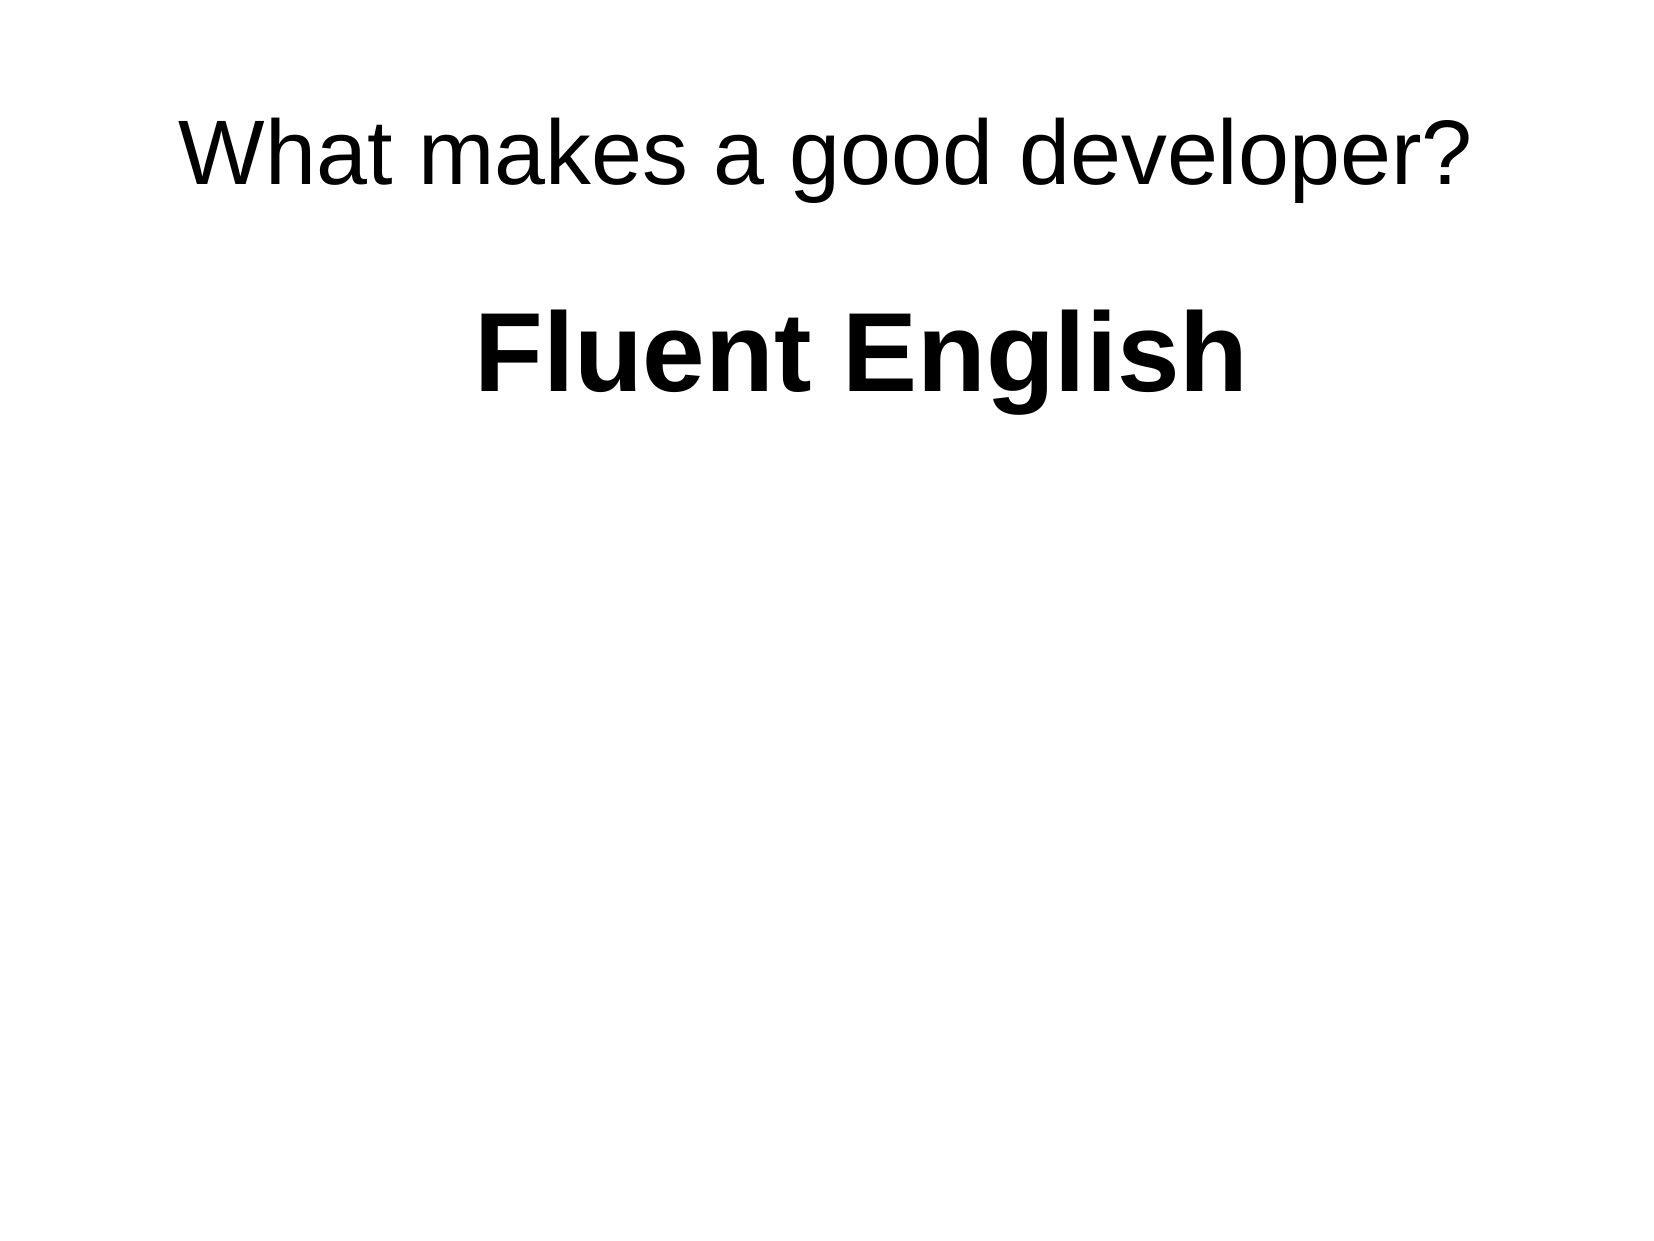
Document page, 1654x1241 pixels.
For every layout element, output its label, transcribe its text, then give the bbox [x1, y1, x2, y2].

list Fluent English [82, 290, 1571, 1010]
title What makes a good developer? [82, 49, 1571, 257]
